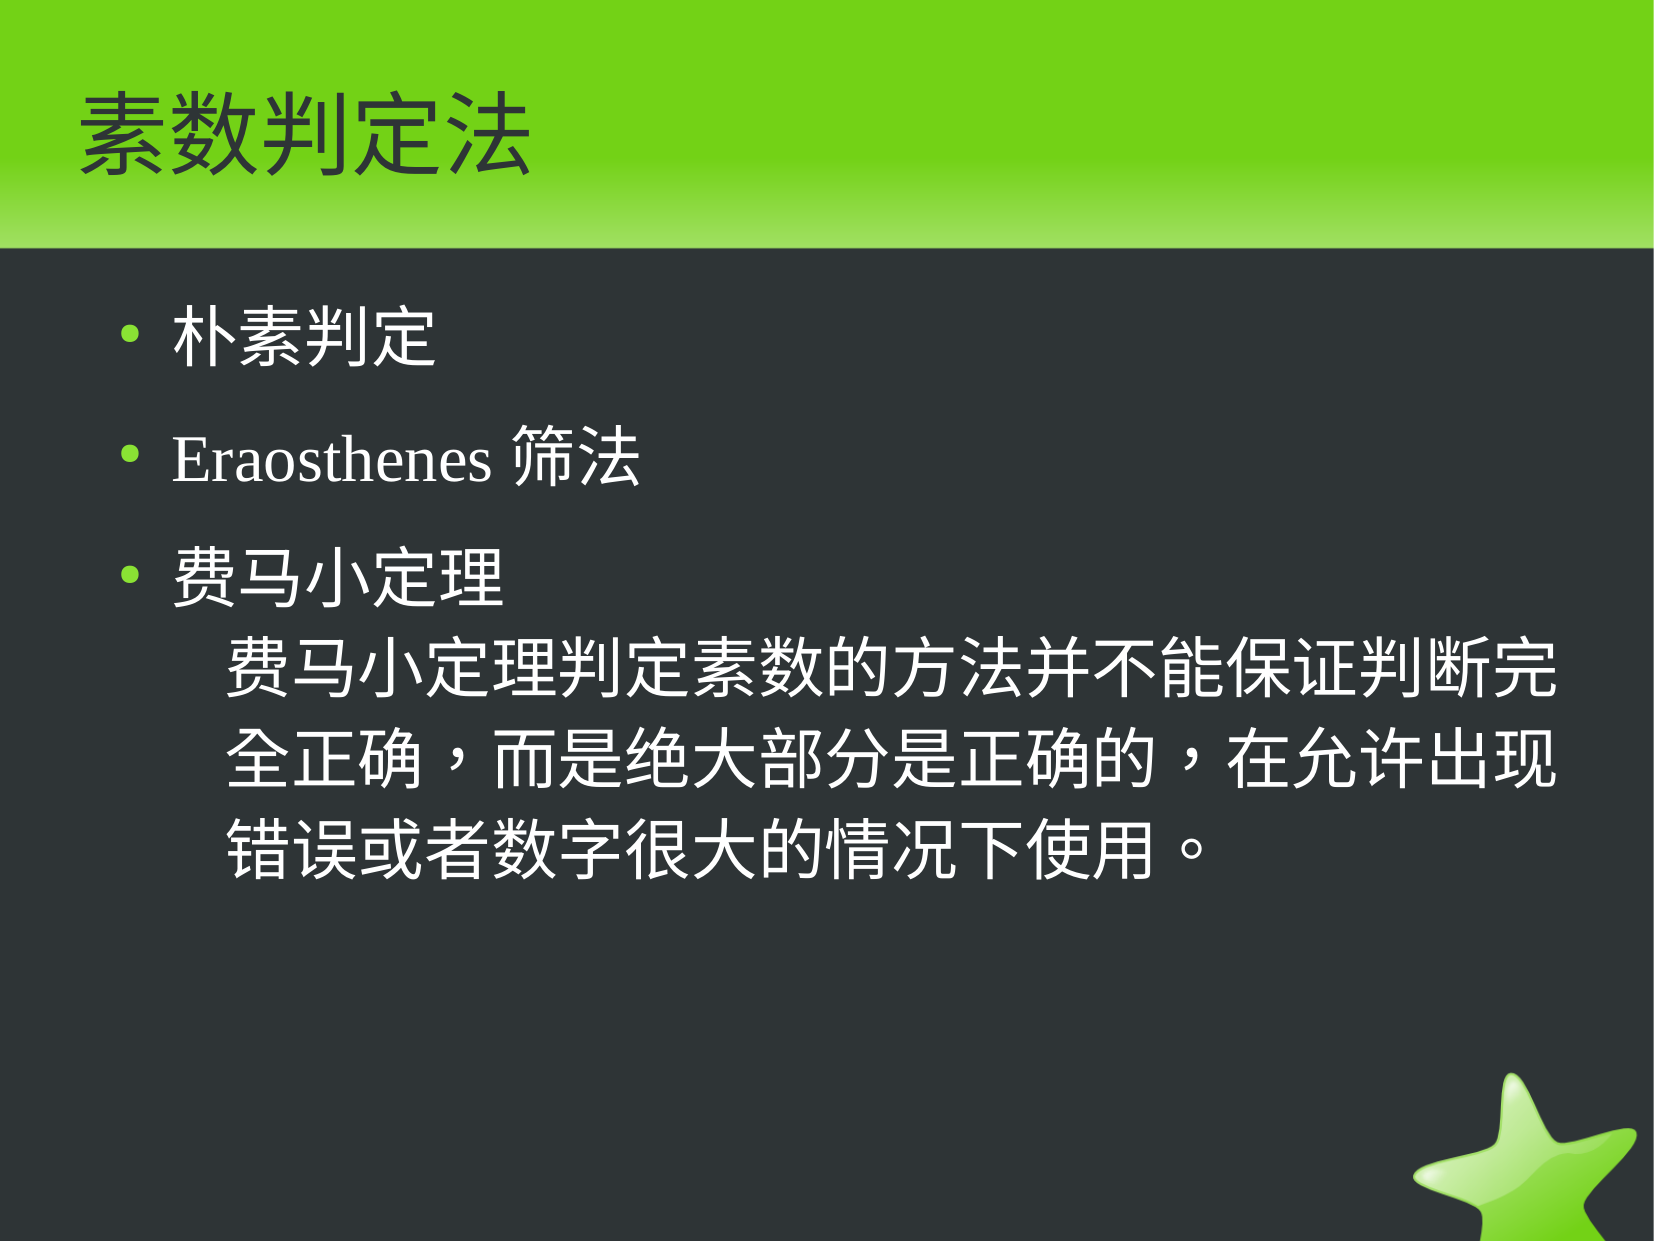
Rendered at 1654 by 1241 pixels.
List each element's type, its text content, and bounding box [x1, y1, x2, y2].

list 朴素判定 Eraosthenes筛法 费马小定理 费马小定理判定素数的方法并不能保证判断完全正确，而是绝大部分是正确的，在允许出现错误或者数字很大的情况下使用。 [82, 290, 1571, 1109]
title 素数判定法 [76, 29, 1565, 237]
picture [0, 0, 1654, 1241]
